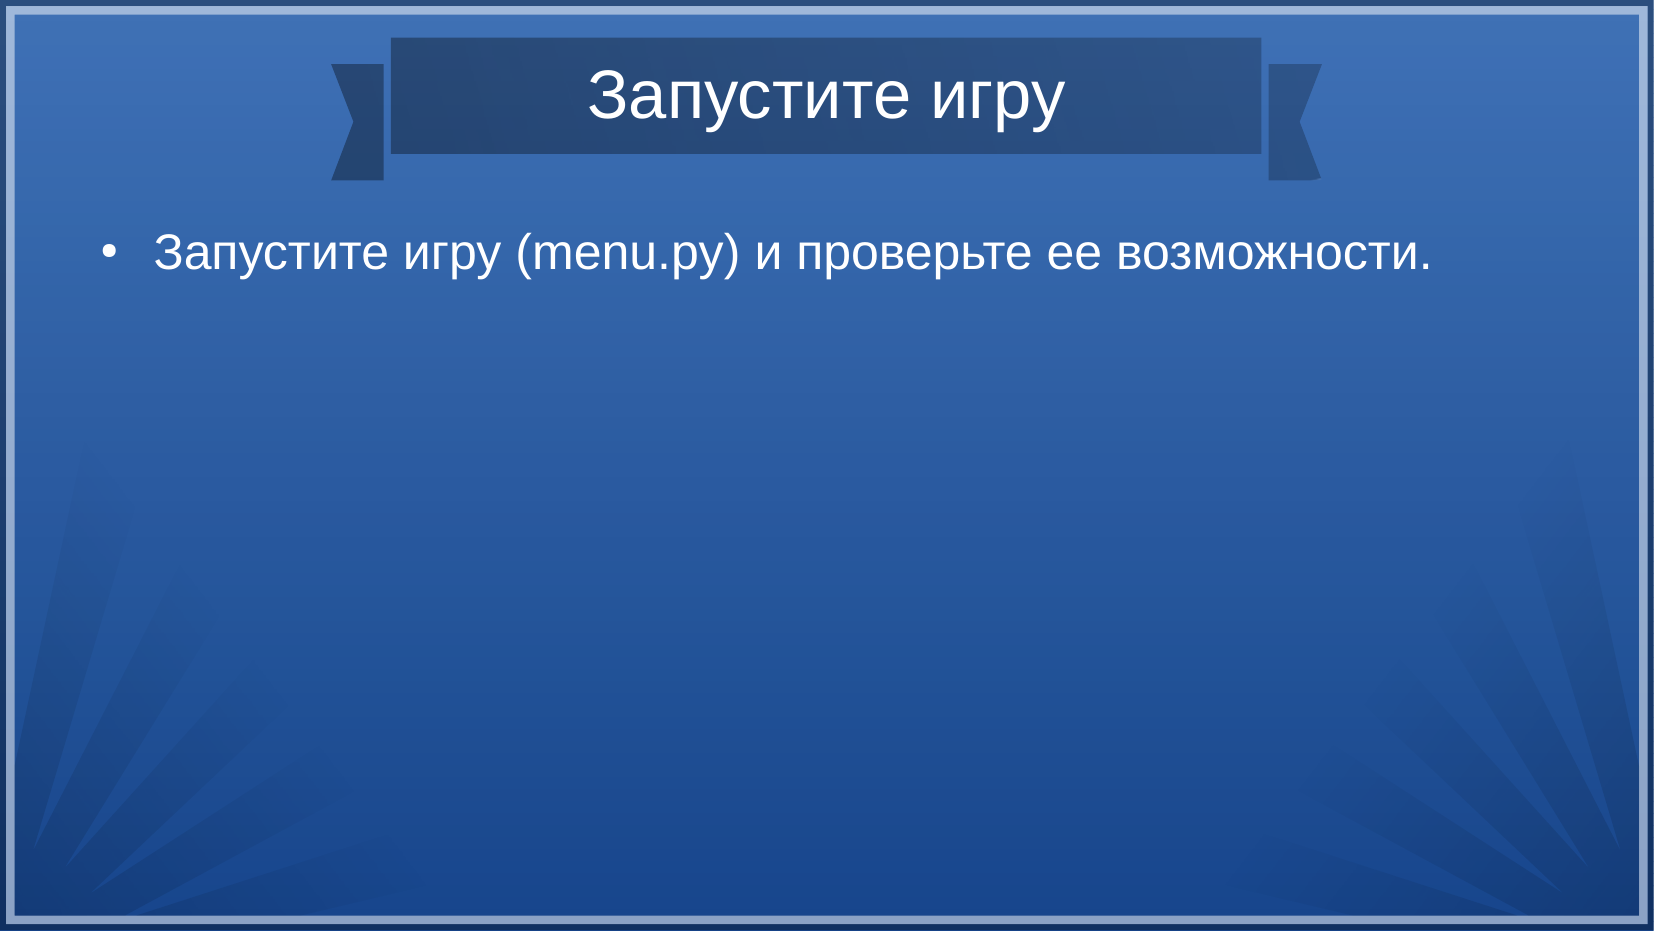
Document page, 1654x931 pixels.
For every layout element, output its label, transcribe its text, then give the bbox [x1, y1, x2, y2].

title Запустите игру [389, 35, 1264, 154]
list Запустите игру (menu.py) и проверьте ее возможности. [82, 224, 1571, 848]
